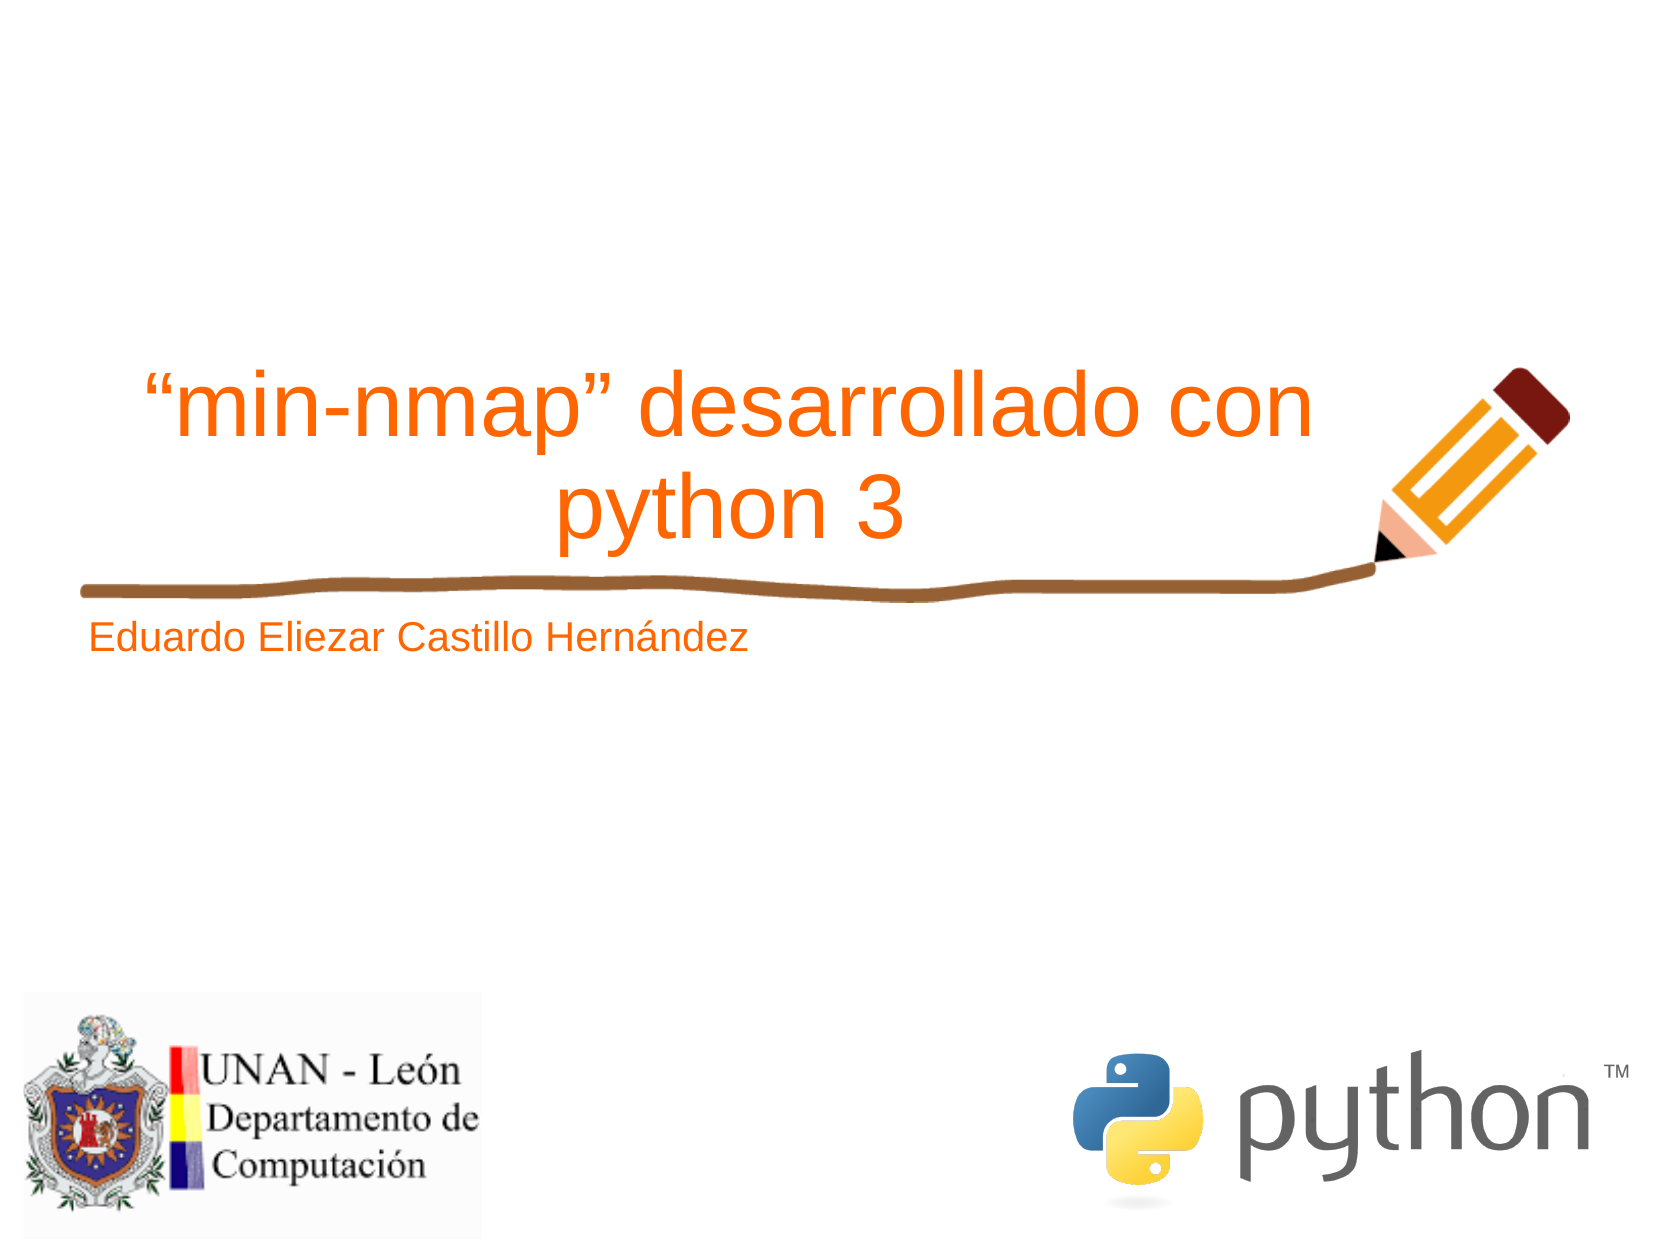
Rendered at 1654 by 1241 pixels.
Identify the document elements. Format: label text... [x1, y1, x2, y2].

title “min-nmap” desarrollado con python 3 [82, 352, 1379, 560]
picture [80, 367, 1570, 603]
text_box Eduardo Eliezar Castillo Hernández [35, 614, 804, 661]
picture [1051, 1041, 1642, 1217]
picture [23, 992, 482, 1239]
